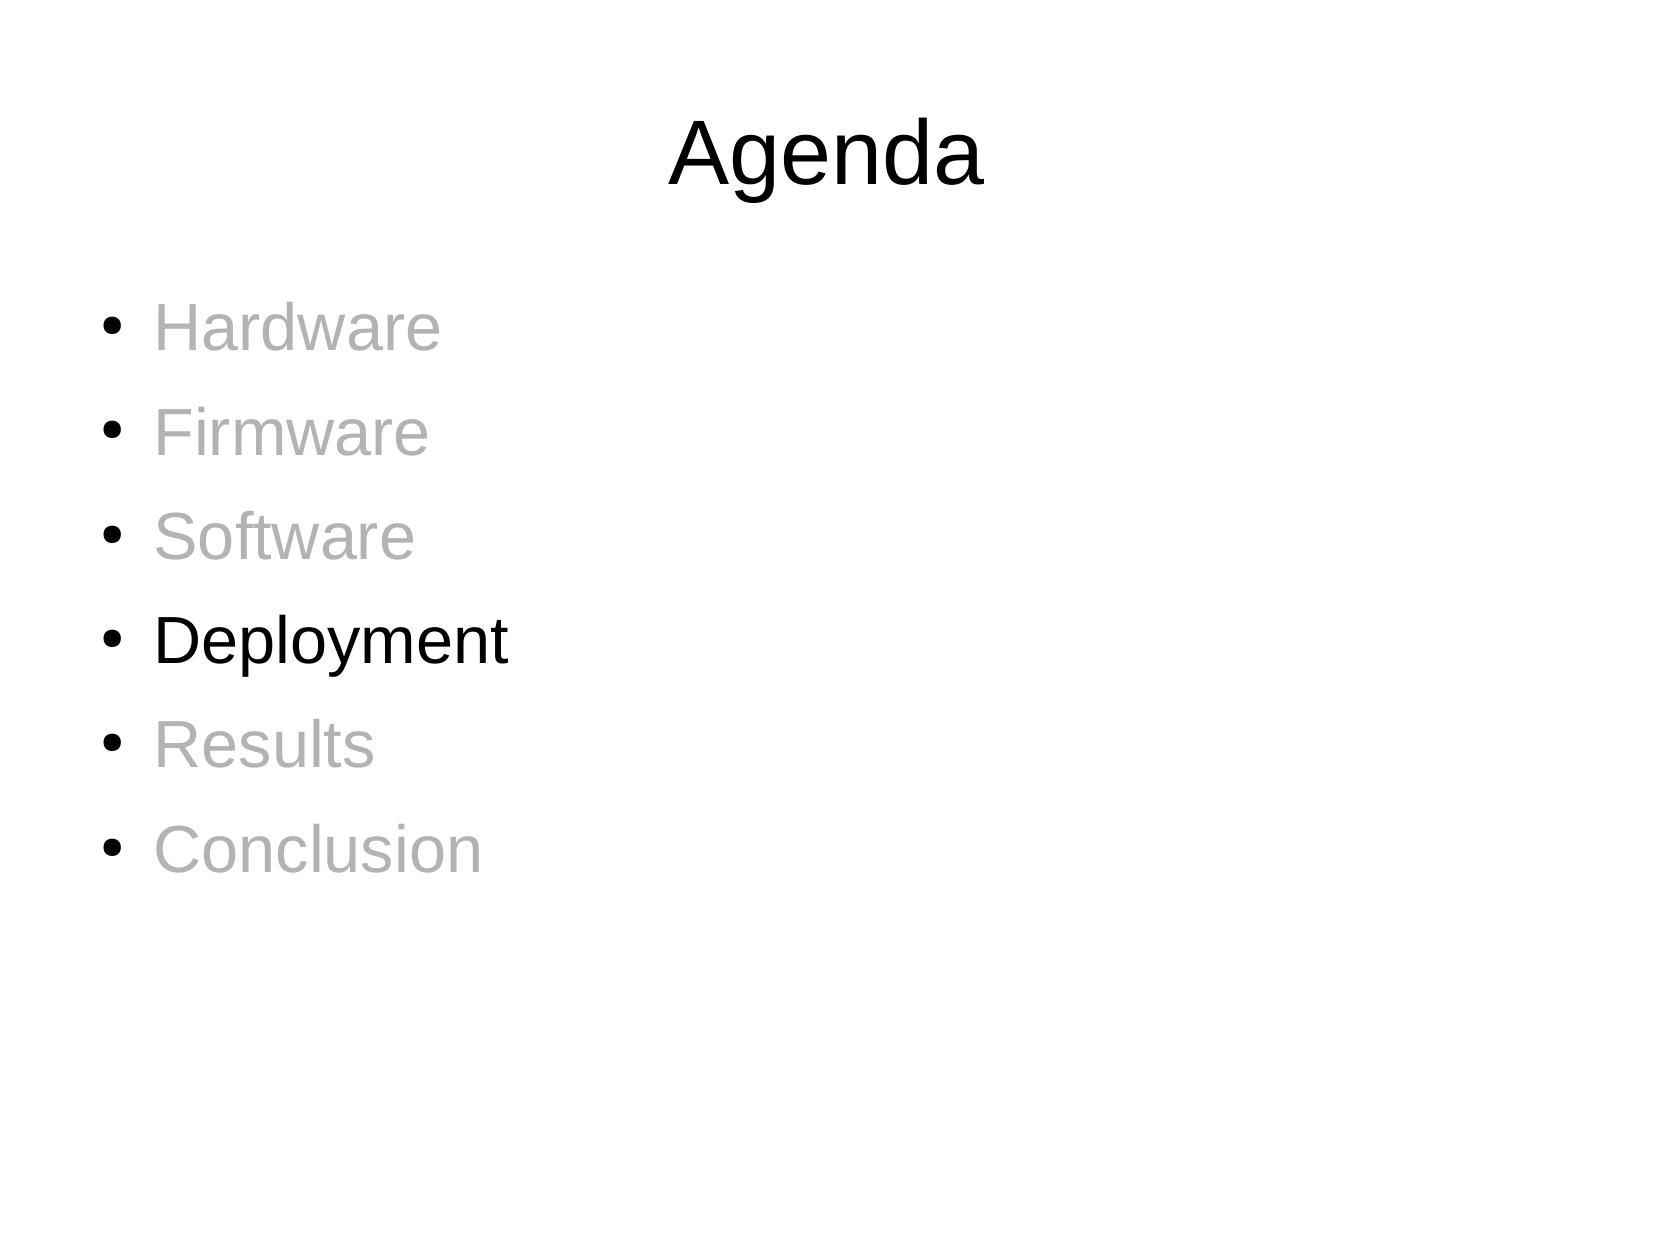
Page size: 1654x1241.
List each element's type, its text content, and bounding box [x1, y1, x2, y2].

list Hardware Firmware Software Deployment Results Conclusion [82, 290, 1571, 1109]
title Agenda [82, 49, 1571, 257]
